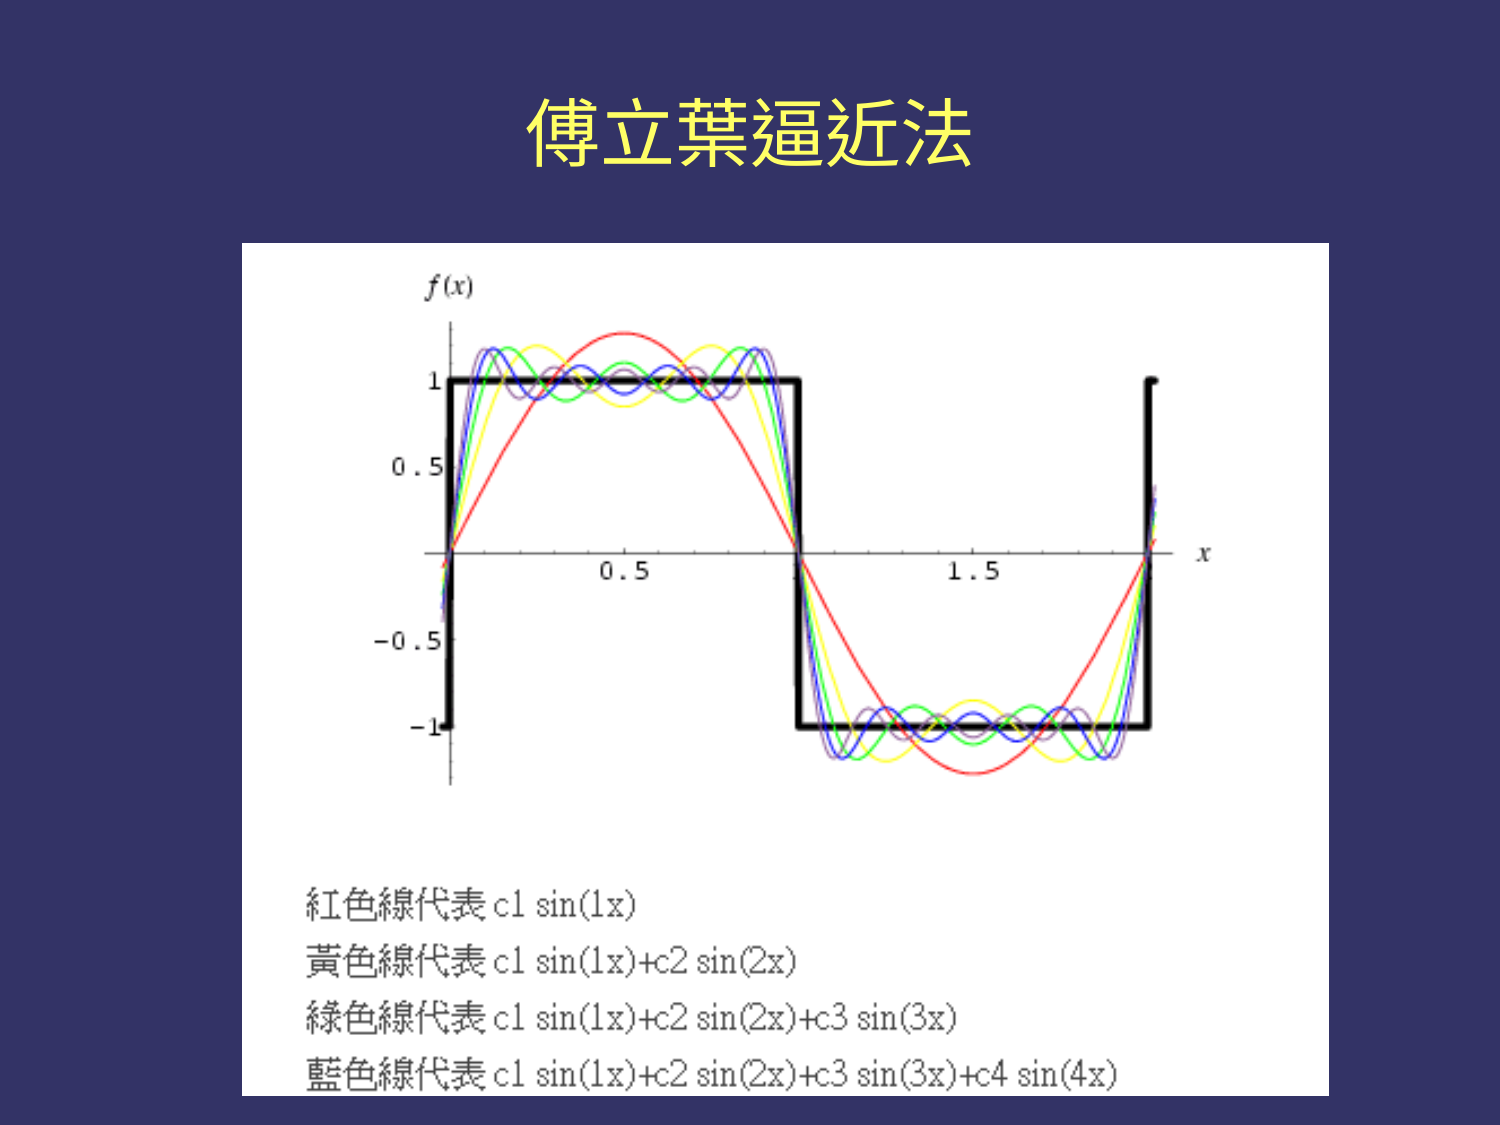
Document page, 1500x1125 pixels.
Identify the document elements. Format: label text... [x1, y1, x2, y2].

chart [242, 243, 1329, 1096]
title 傅立葉逼近法 [75, 37, 1426, 225]
